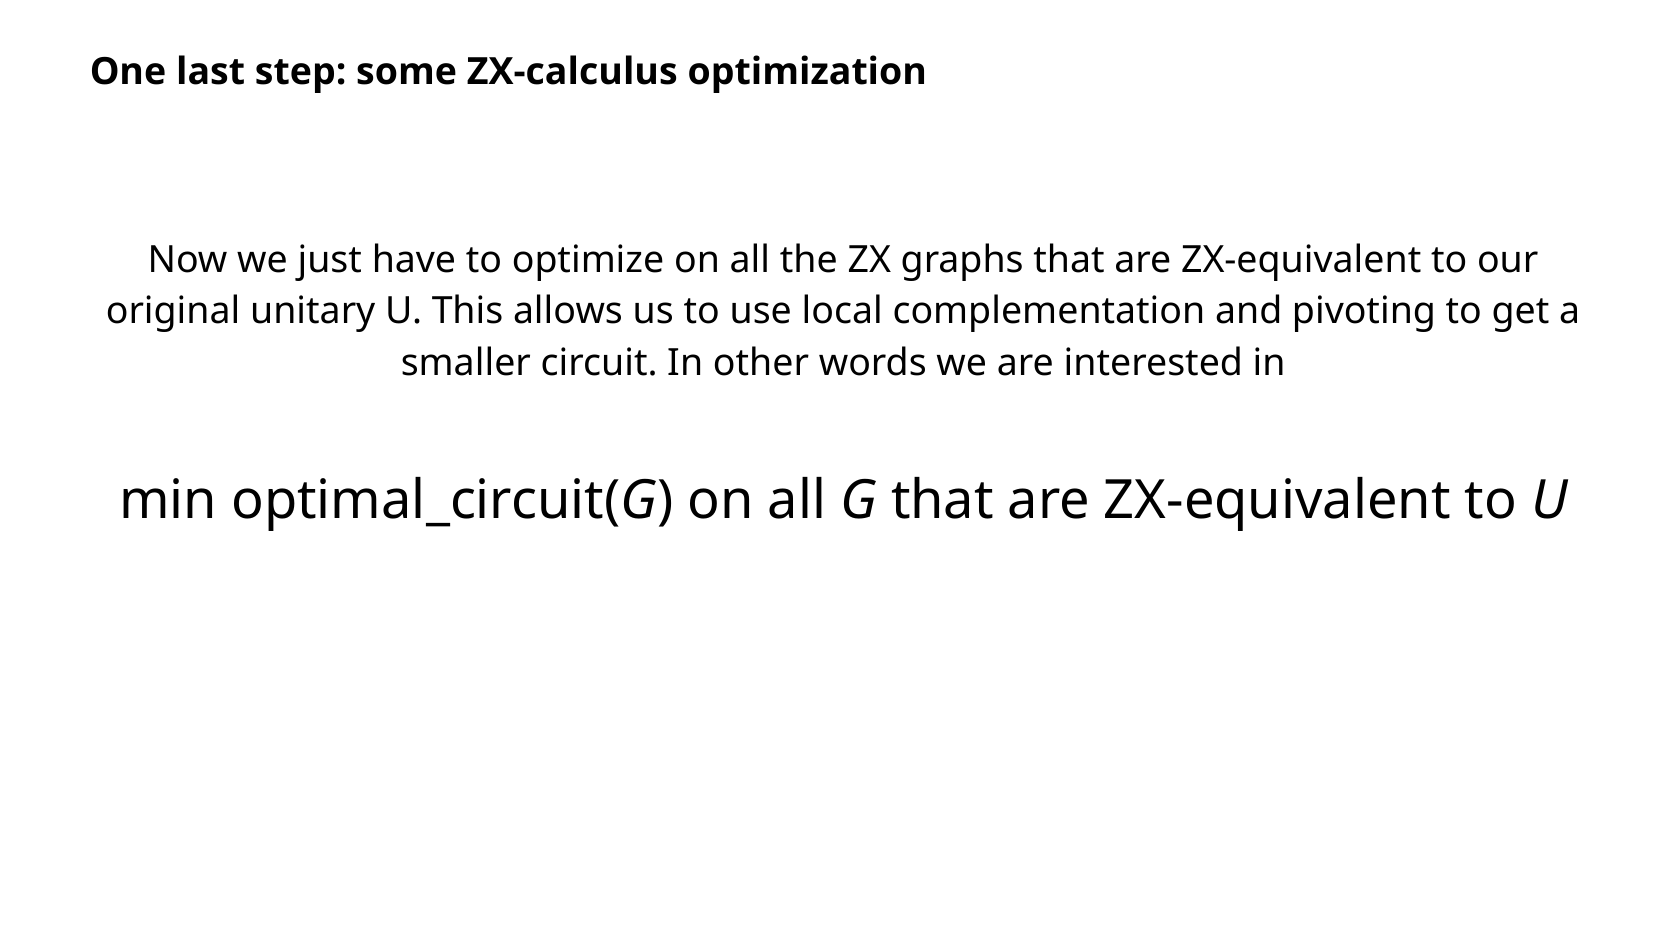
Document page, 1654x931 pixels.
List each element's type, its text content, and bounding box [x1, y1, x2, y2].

text_box Now we just have to optimize on all the ZX graphs that are ZX-equivalent to our original unitary U. This allows us to use local complementation and pivoting to get a smaller circuit. In other words we are interested in min optimal_circuit(G) on all G that are ZX-equivalent to U [75, 225, 1613, 530]
text_box One last step: some ZX-calculus optimization [75, 37, 1163, 103]
